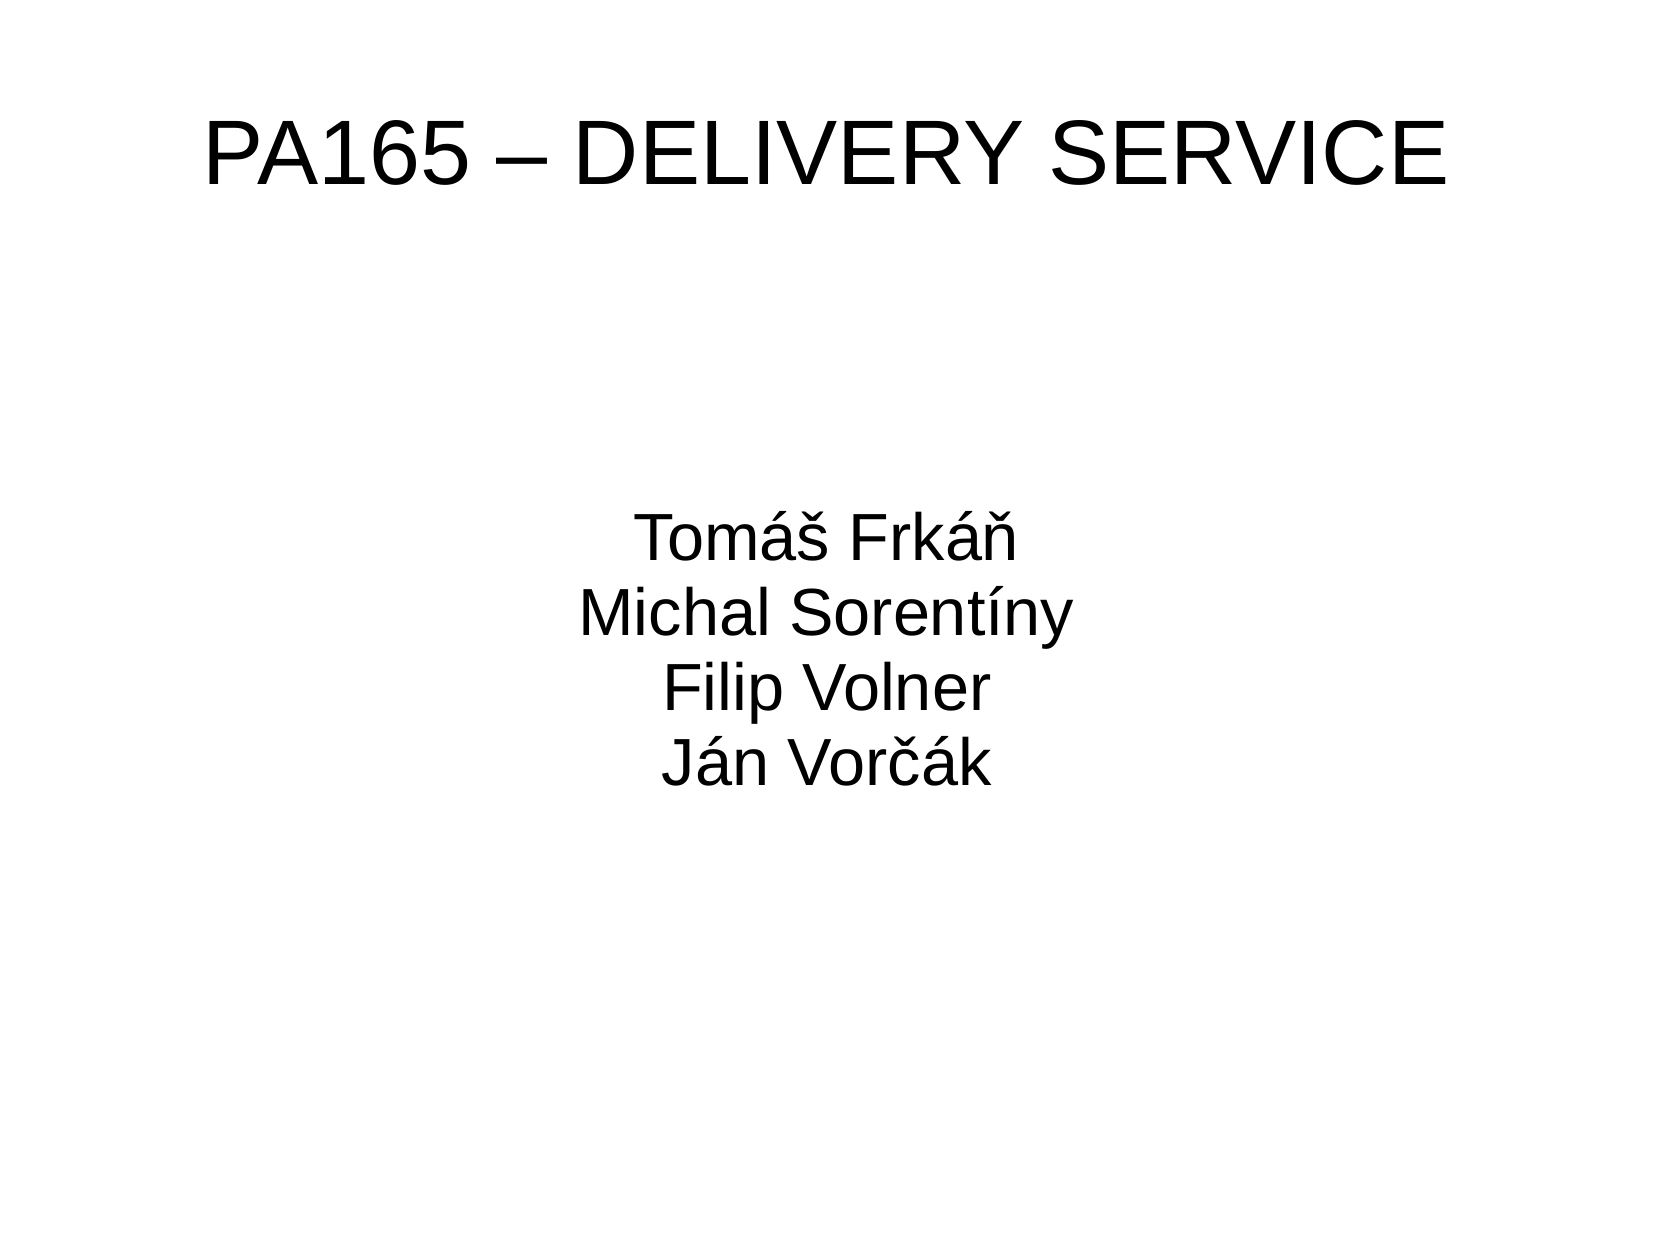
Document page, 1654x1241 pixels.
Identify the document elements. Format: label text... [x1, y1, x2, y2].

subtitle Tomáš Frkáň Michal Sorentíny Filip Volner Ján Vorčák [82, 290, 1571, 1010]
title PA165 – DELIVERY SERVICE [82, 49, 1571, 257]
